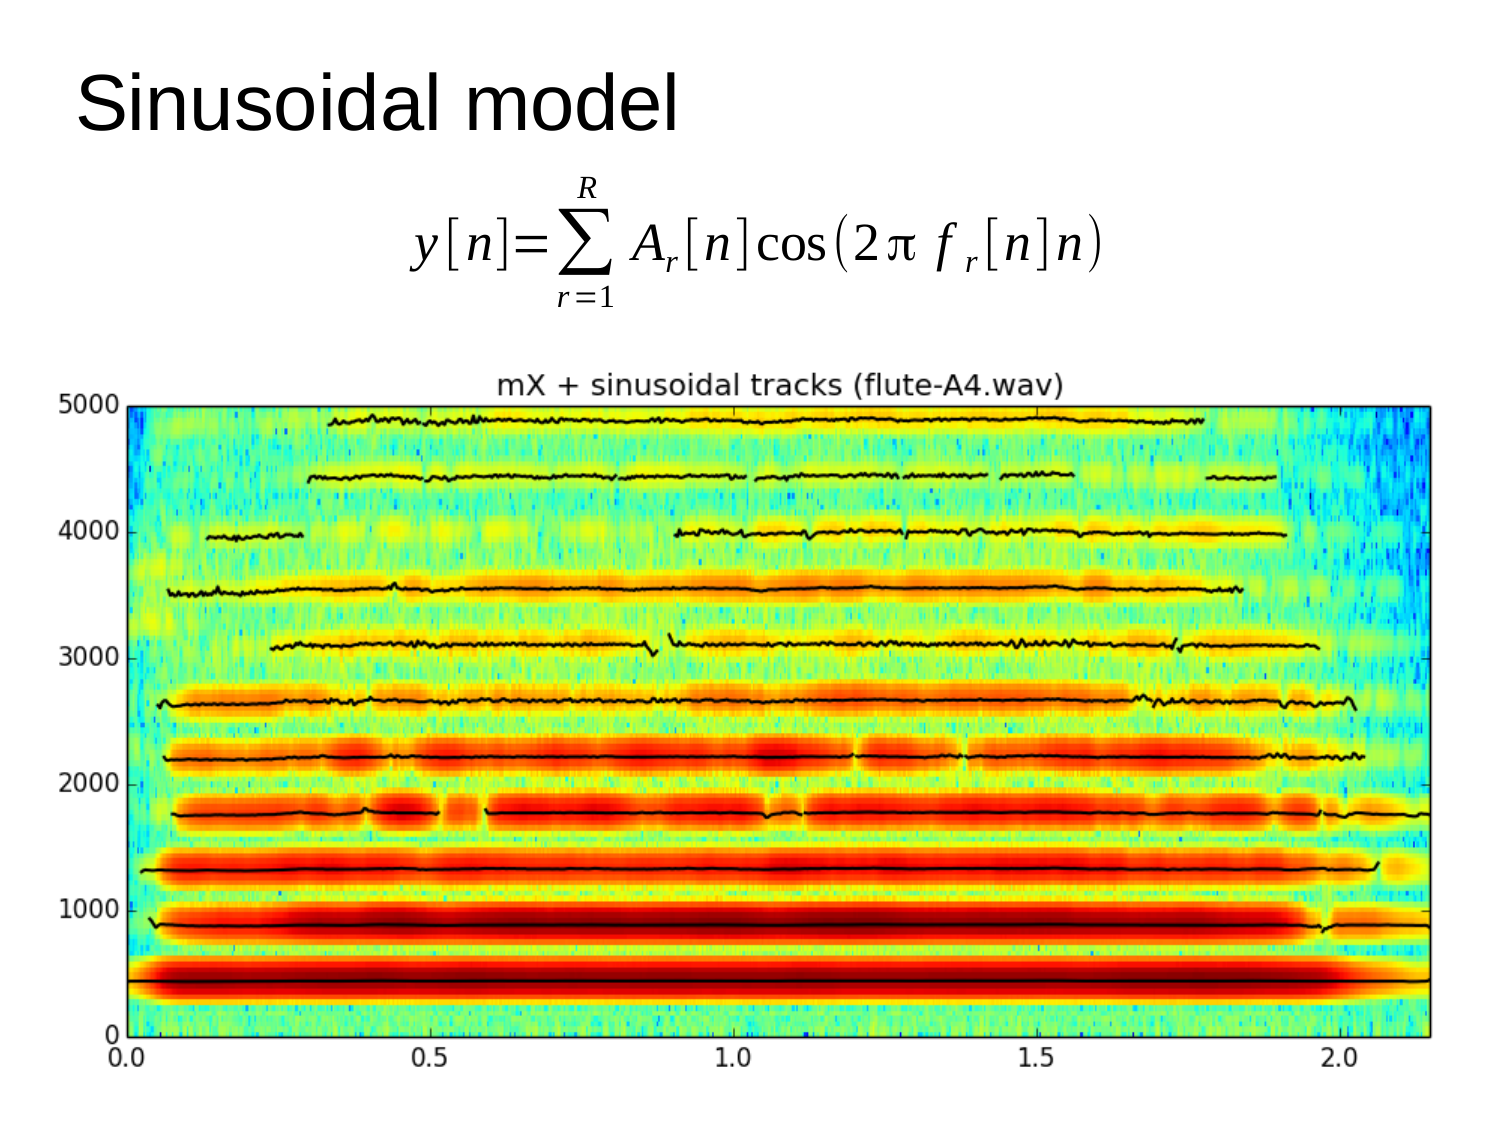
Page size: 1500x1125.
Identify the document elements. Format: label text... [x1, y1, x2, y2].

chart [402, 169, 1111, 315]
picture [31, 346, 1457, 1097]
title Sinusoidal model [75, 9, 1425, 198]
